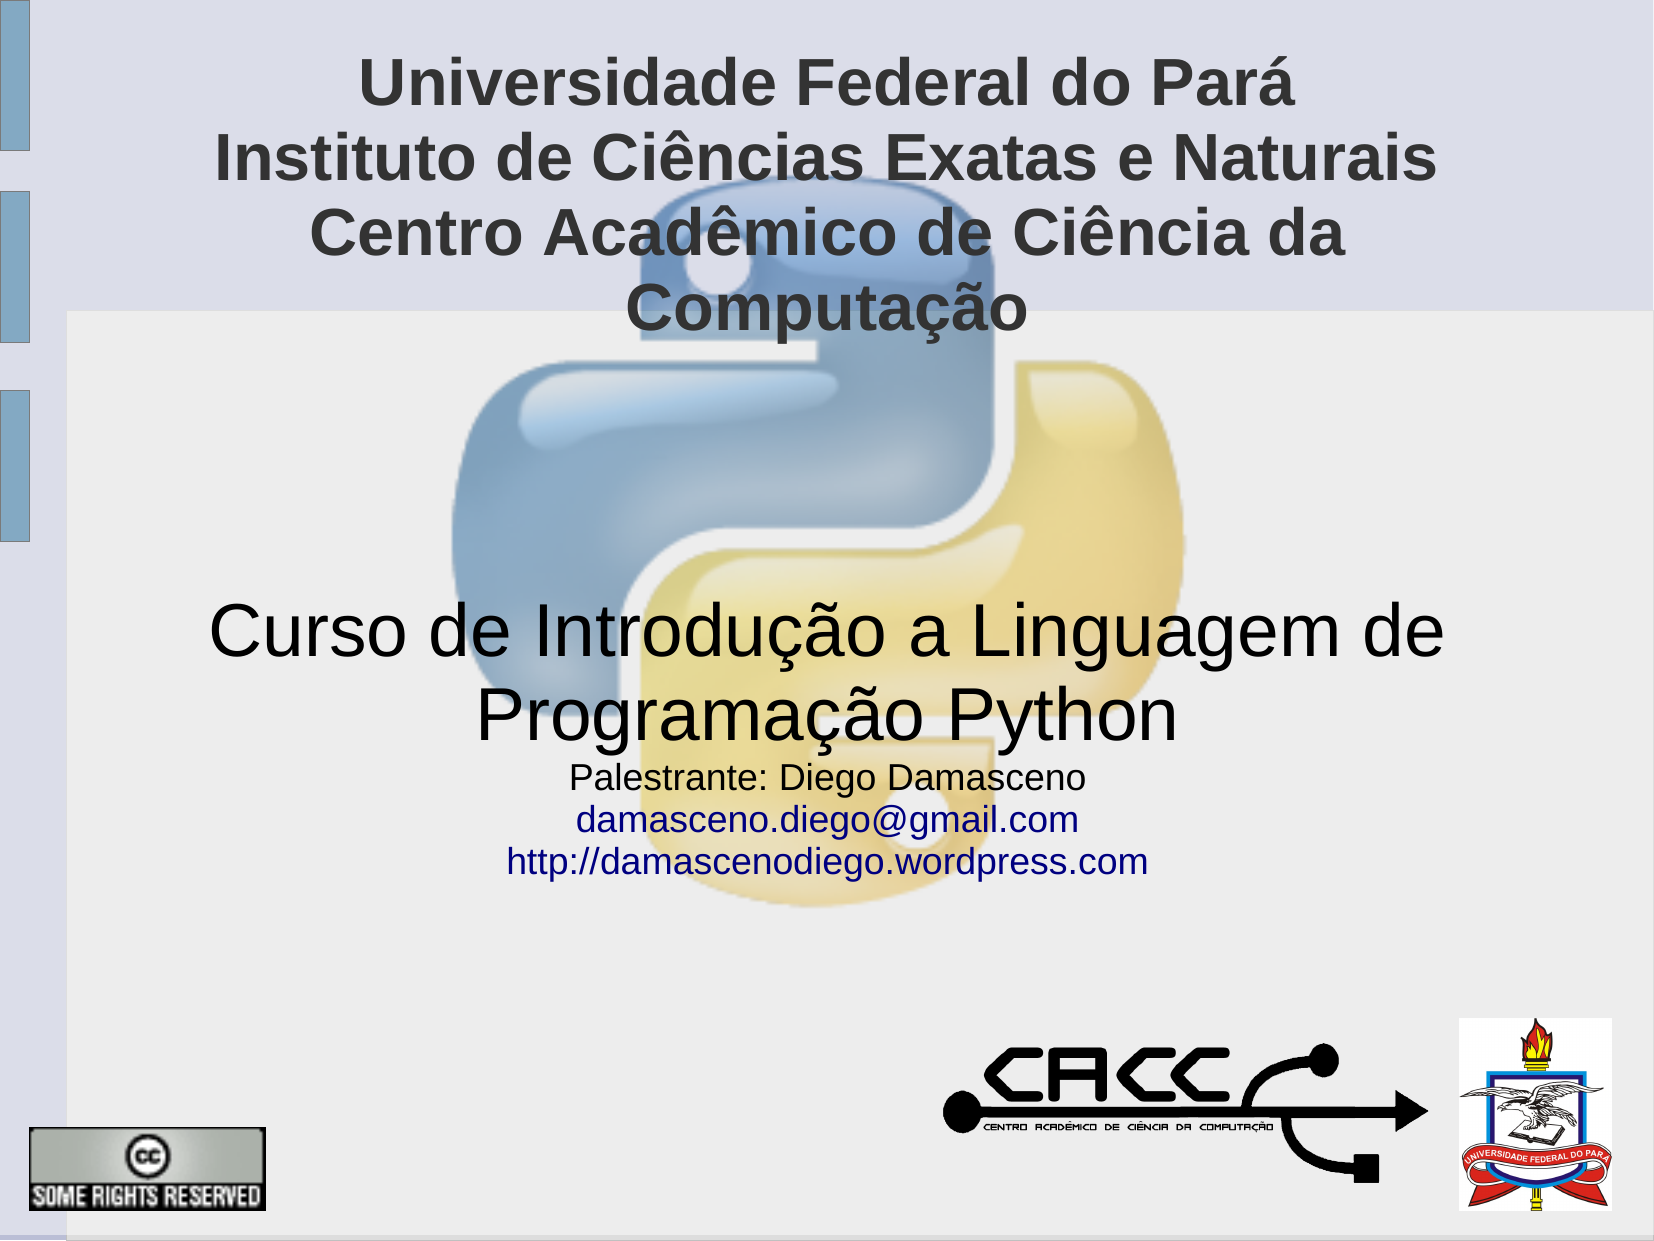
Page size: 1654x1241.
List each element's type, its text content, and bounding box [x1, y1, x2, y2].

picture [0, 0, 1654, 1235]
title Universidade Federal do Pará Instituto de Ciências Exatas e Naturais Centro Acadêmico de Ciência da Computação [121, 45, 1534, 344]
text_box Curso de Introdução a Linguagem de Programação Python Palestrante: Diego Damasceno damasceno.diego@gmail.com http://damascenodiego.wordpress.com [121, 344, 1534, 1127]
